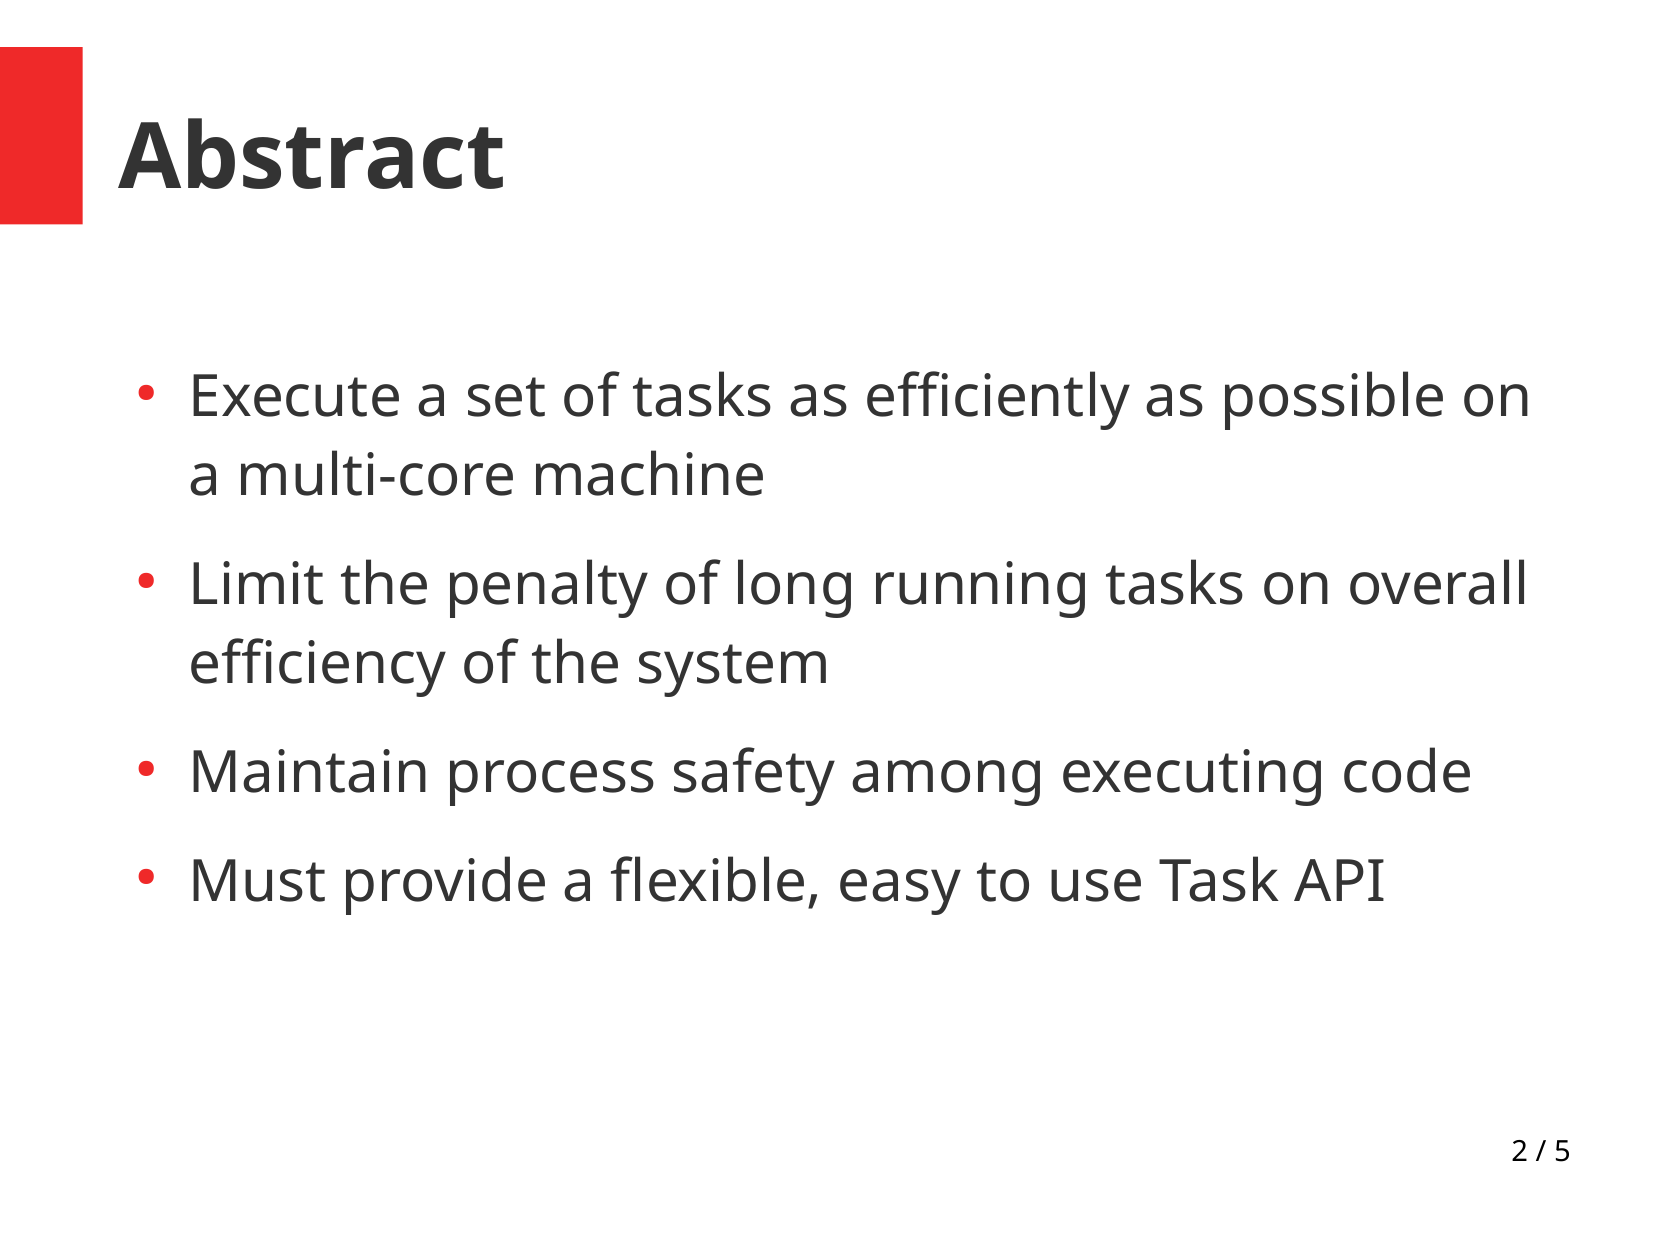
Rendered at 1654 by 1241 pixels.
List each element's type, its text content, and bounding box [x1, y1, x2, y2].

title Abstract [118, 49, 1571, 257]
list Execute a set of tasks as efficiently as possible on a multi-core machine Limit the penalty of long running tasks on overall efficiency of the system Maintain process safety among executing code Must provide a flexible, easy to use Task API [118, 354, 1536, 1074]
